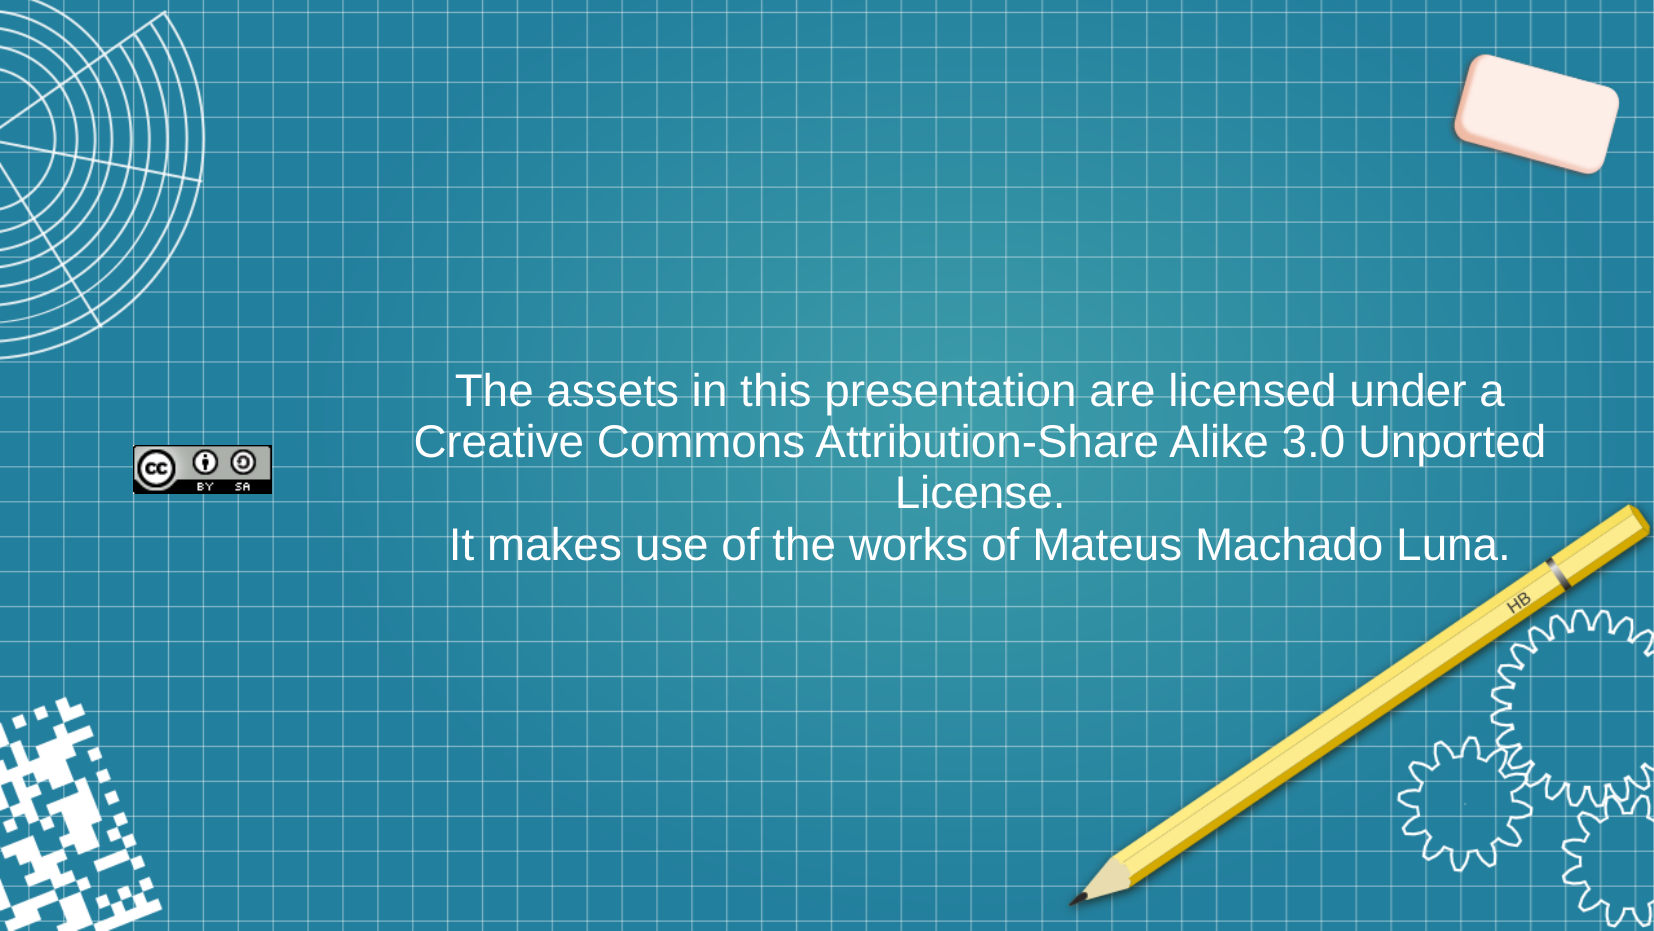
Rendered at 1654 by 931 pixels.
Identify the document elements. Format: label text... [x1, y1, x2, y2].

picture [0, 0, 1654, 931]
title The assets in this presentation are licensed under a Creative Commons Attribution-Share Alike 3.0 Unported License. It makes use of the works of Mateus Machado Luna. [389, 364, 1571, 571]
